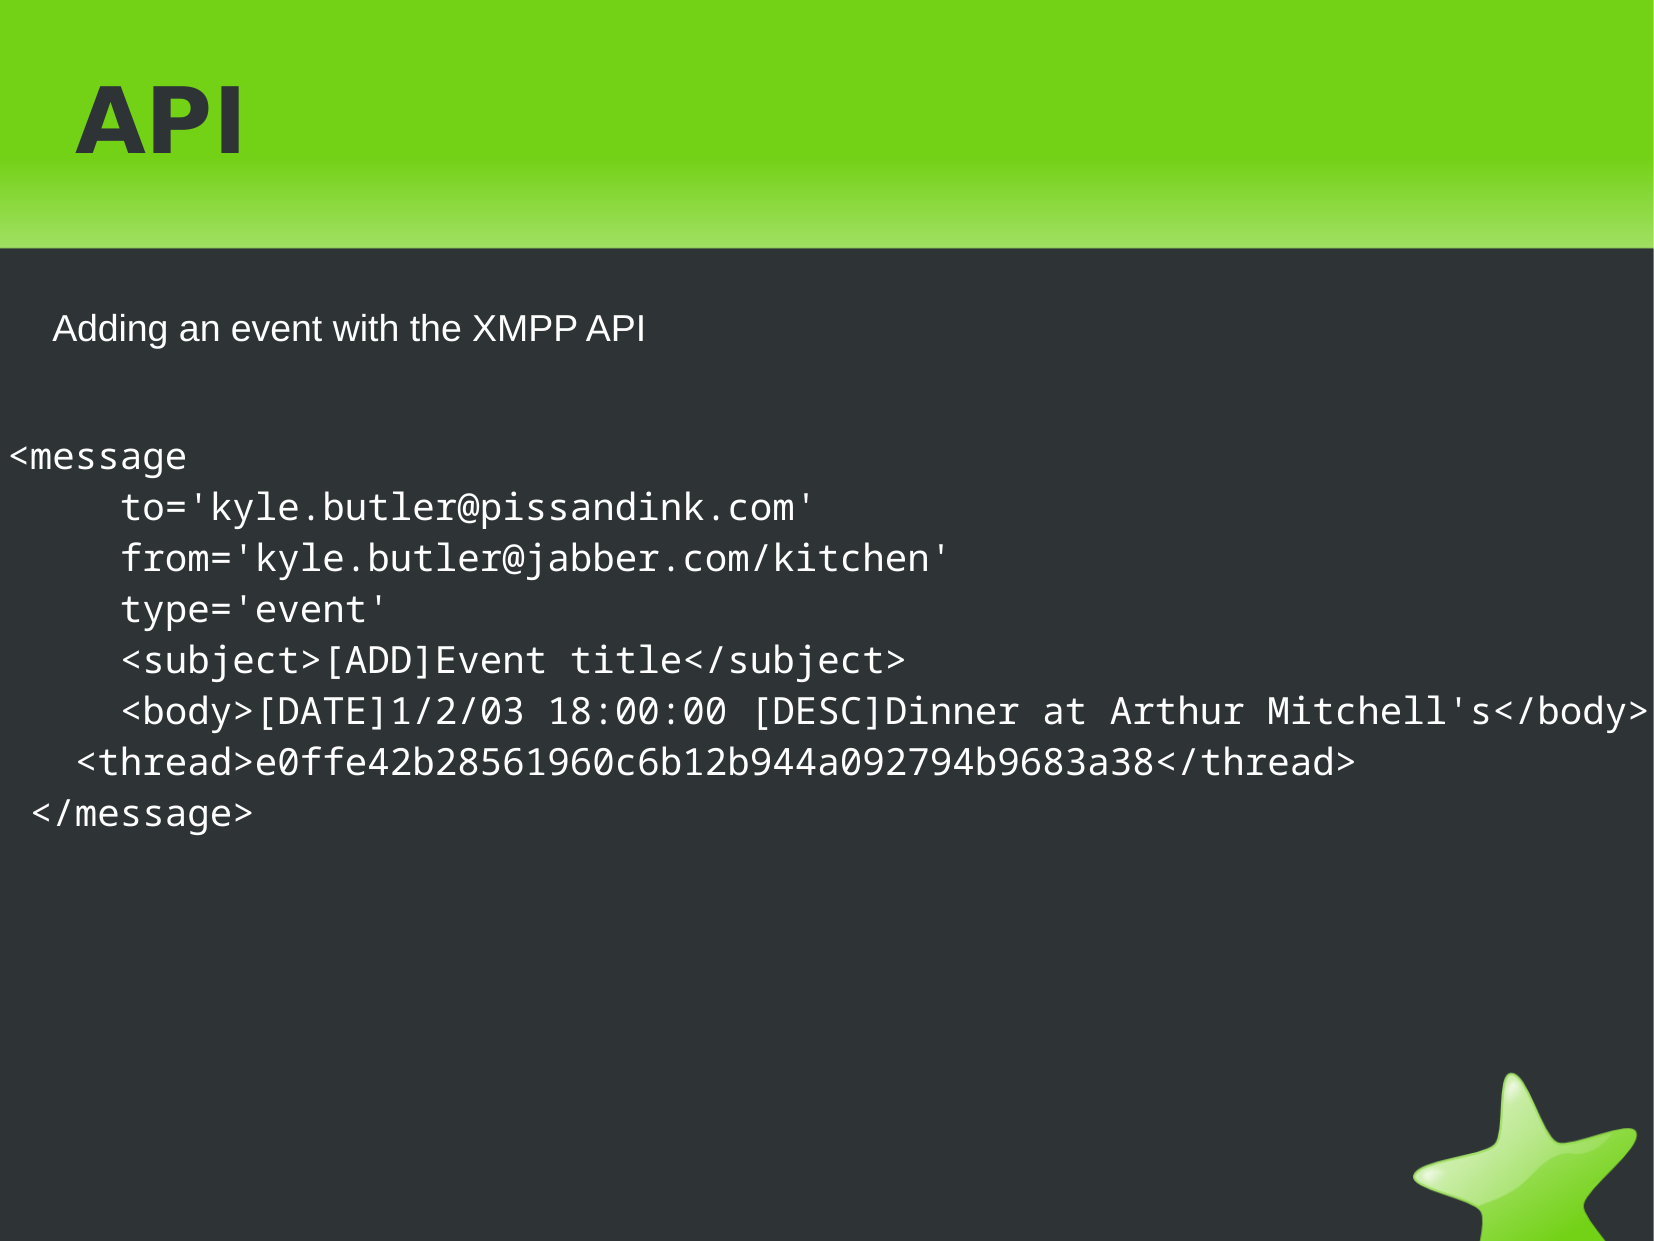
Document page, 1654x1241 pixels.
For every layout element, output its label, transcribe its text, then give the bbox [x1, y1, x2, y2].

text_box Adding an event with the XMPP API [37, 300, 662, 357]
picture [0, 872, 1654, 1241]
picture [0, 0, 1654, 421]
title API [75, 17, 1564, 226]
text_box <message to='kyle.butler@pissandink.com' from='kyle.butler@jabber.com/kitchen' type='event' <subject>[ADD]Event title</subject> <body>[DATE]1/2/03 18:00:00 [DESC]Dinner at Arthur Mitchell's</body> <thread>e0ffe42b28561960c6b12b944a092794b9683a38</thread> </message> [0, 421, 1654, 872]
